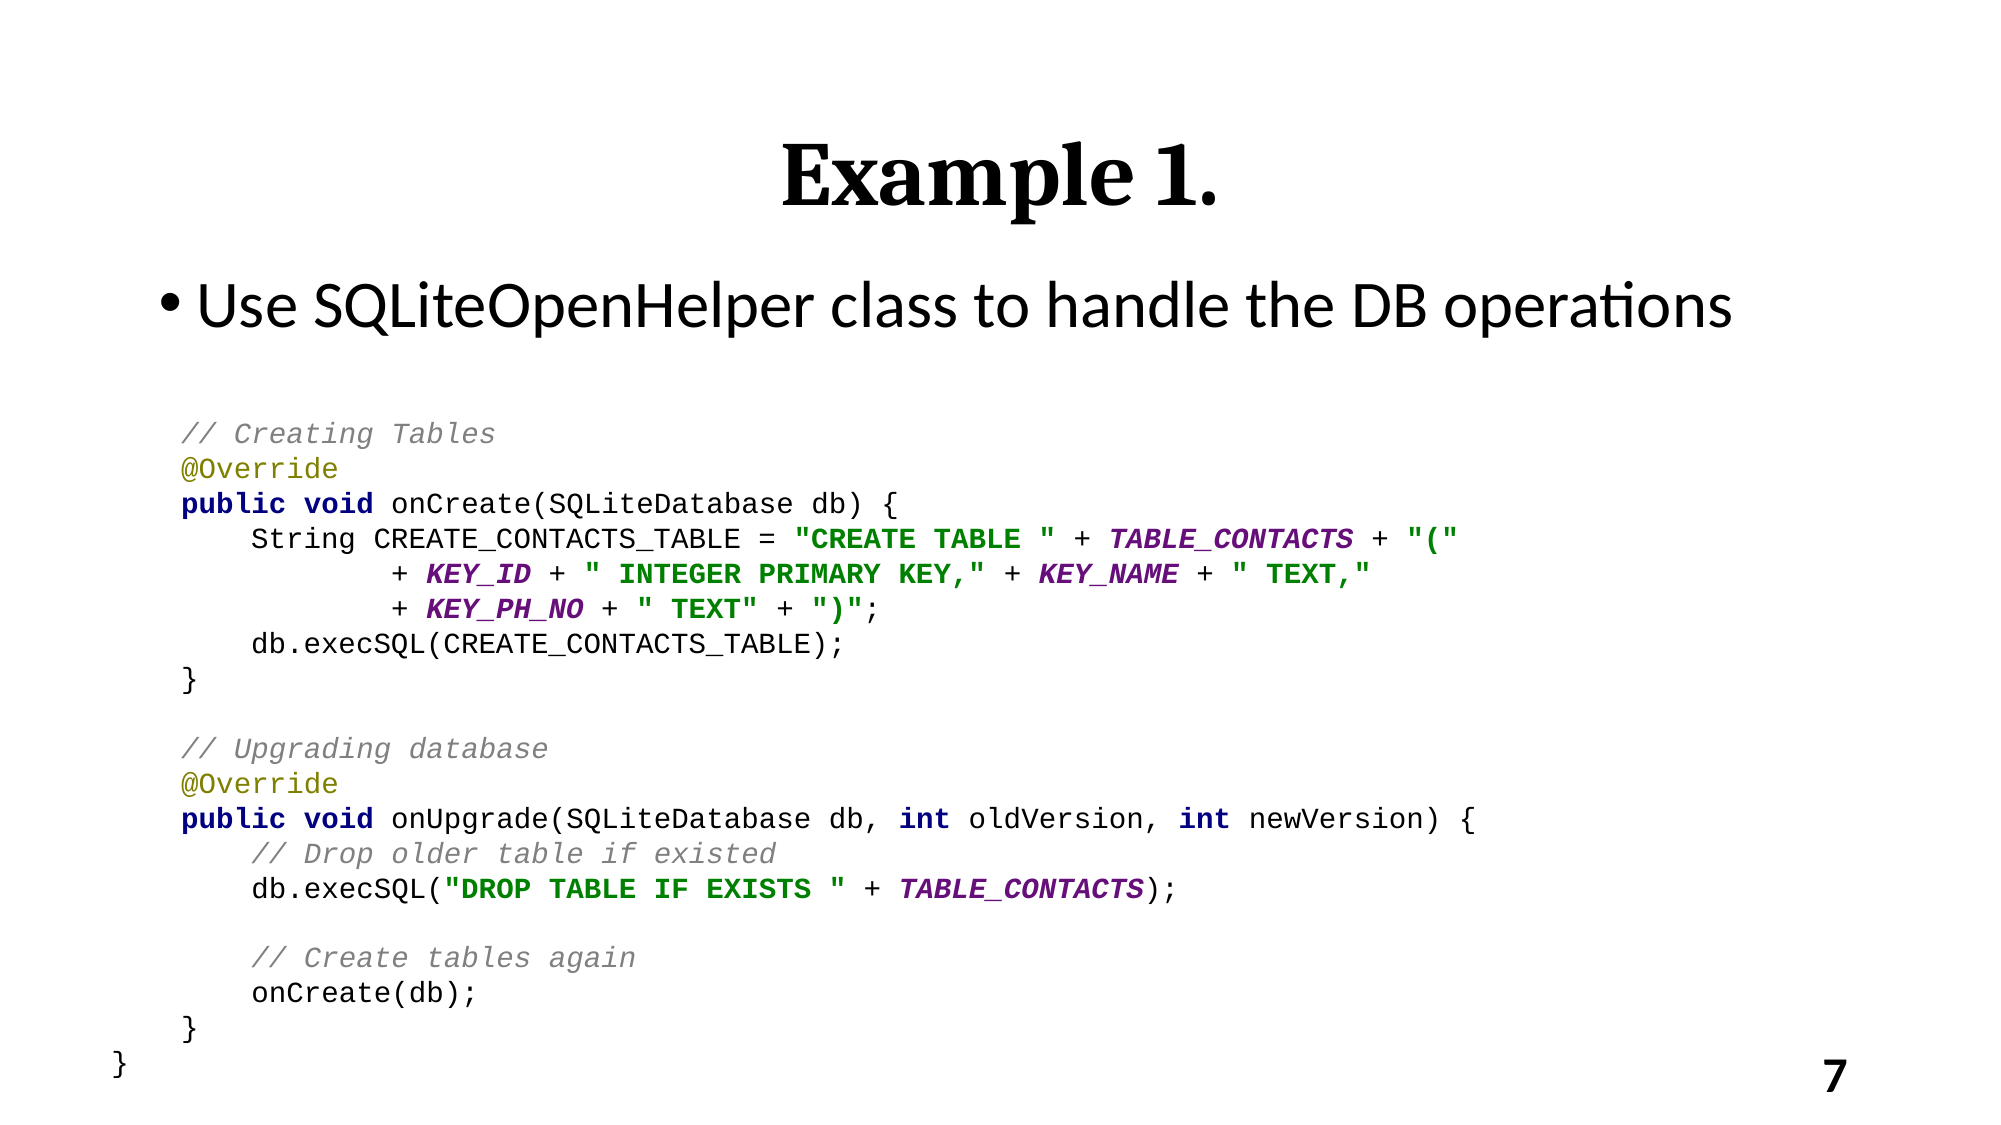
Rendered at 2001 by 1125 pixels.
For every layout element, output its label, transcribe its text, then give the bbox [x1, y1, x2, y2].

text_box // Creating Tables @Override public void onCreate(SQLiteDatabase db) { String CREATE_CONTACTS_TABLE = "CREATE TABLE " + TABLE_CONTACTS + "(" + KEY_ID + " INTEGER PRIMARY KEY," + KEY_NAME + " TEXT," + KEY_PH_NO + " TEXT" + ")"; db.execSQL(CREATE_CONTACTS_TABLE); } // Upgrading database @Override public void onUpgrade(SQLiteDatabase db, int oldVersion, int newVersion) { // Drop older table if existed db.execSQL("DROP TABLE IF EXISTS " + TABLE_CONTACTS); // Create tables again onCreate(db); } } [96, 371, 1798, 1087]
title Example 1. [137, 59, 1863, 278]
slide_number <number> [1412, 1042, 1863, 1103]
list Use SQLiteOpenHelper class to handle the DB operations [143, 261, 1869, 991]
